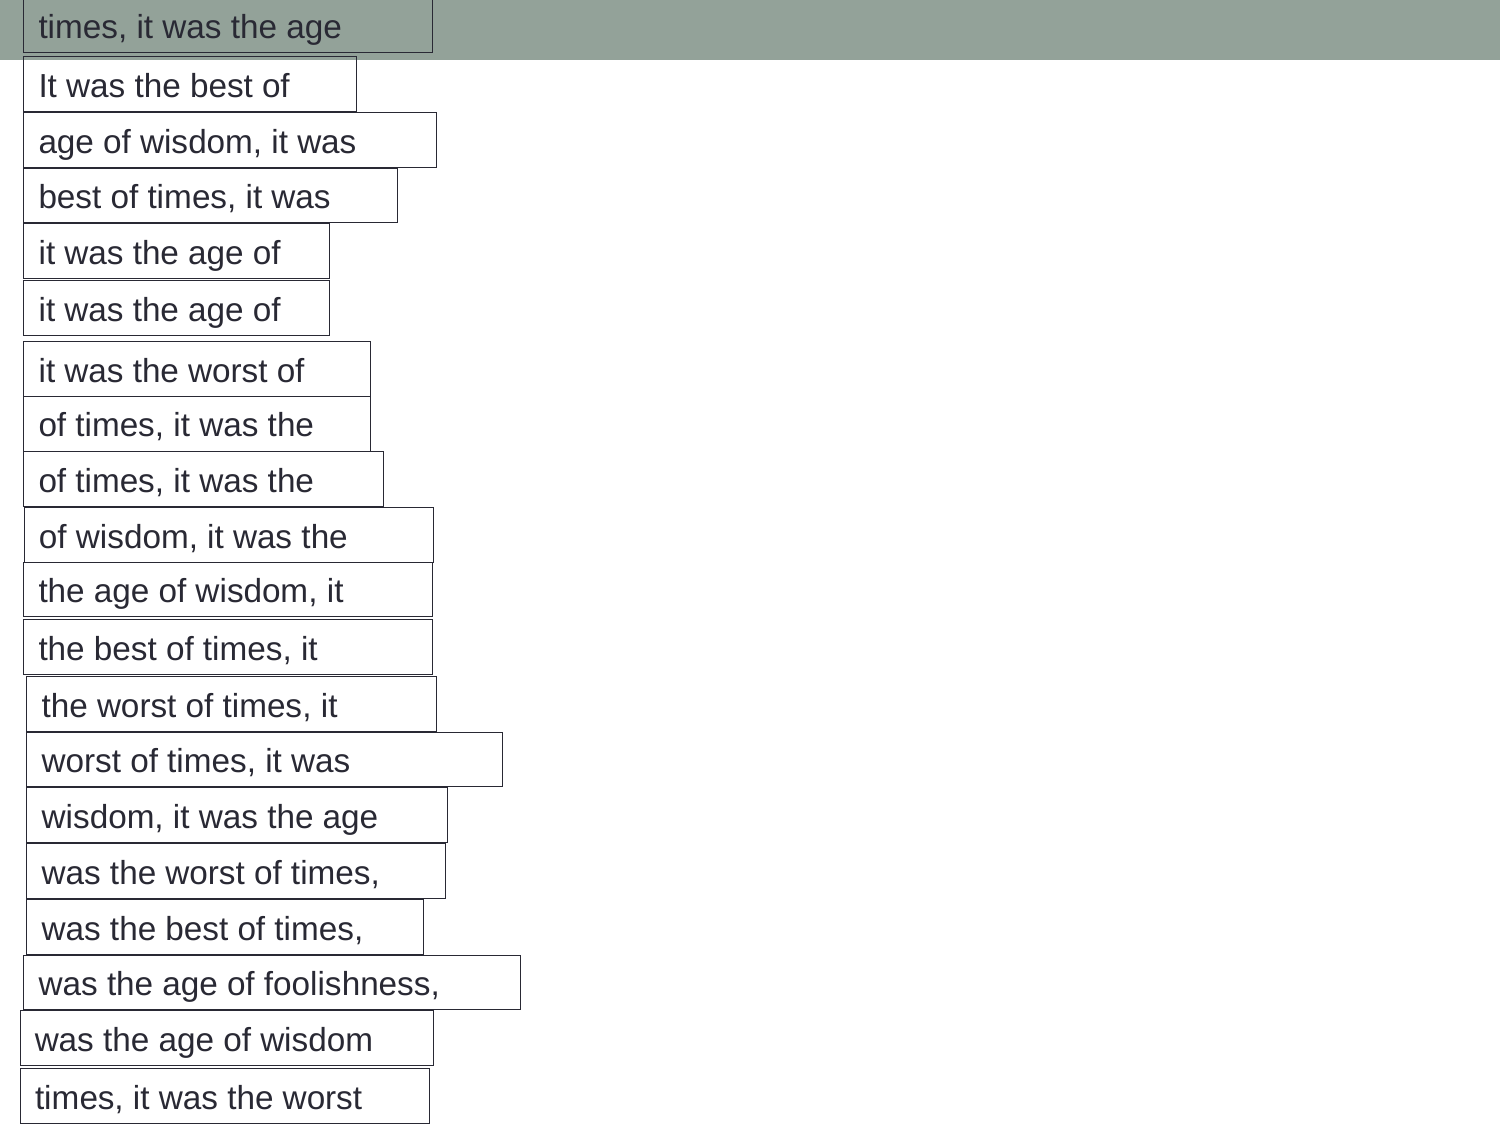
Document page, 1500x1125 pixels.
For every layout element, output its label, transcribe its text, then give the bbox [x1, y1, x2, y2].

text_box It was the best of [23, 56, 357, 112]
text_box wisdom, it was the age [26, 787, 448, 843]
text_box worst of times, it was [26, 732, 503, 787]
text_box of wisdom, it was the [24, 507, 434, 563]
text_box was the best of times, [26, 899, 424, 955]
text_box of times, it was the [23, 451, 384, 507]
text_box the worst of times, it [26, 676, 437, 732]
text_box of times, it was the [23, 396, 371, 451]
text_box times, it was the worst [20, 1068, 430, 1124]
text_box the best of times, it [23, 619, 433, 675]
text_box age of wisdom, it was [23, 112, 437, 168]
text_box was the worst of times, [26, 843, 446, 899]
text_box the age of wisdom, it [23, 562, 433, 617]
text_box was the age of foolishness, [23, 955, 521, 1010]
text_box times, it was the age [23, 0, 433, 53]
text_box best of times, it was [23, 168, 398, 223]
text_box it was the age of [23, 223, 330, 279]
text_box it was the worst of [23, 341, 371, 396]
text_box it was the age of [23, 280, 330, 336]
text_box was the age of wisdom [20, 1010, 434, 1066]
